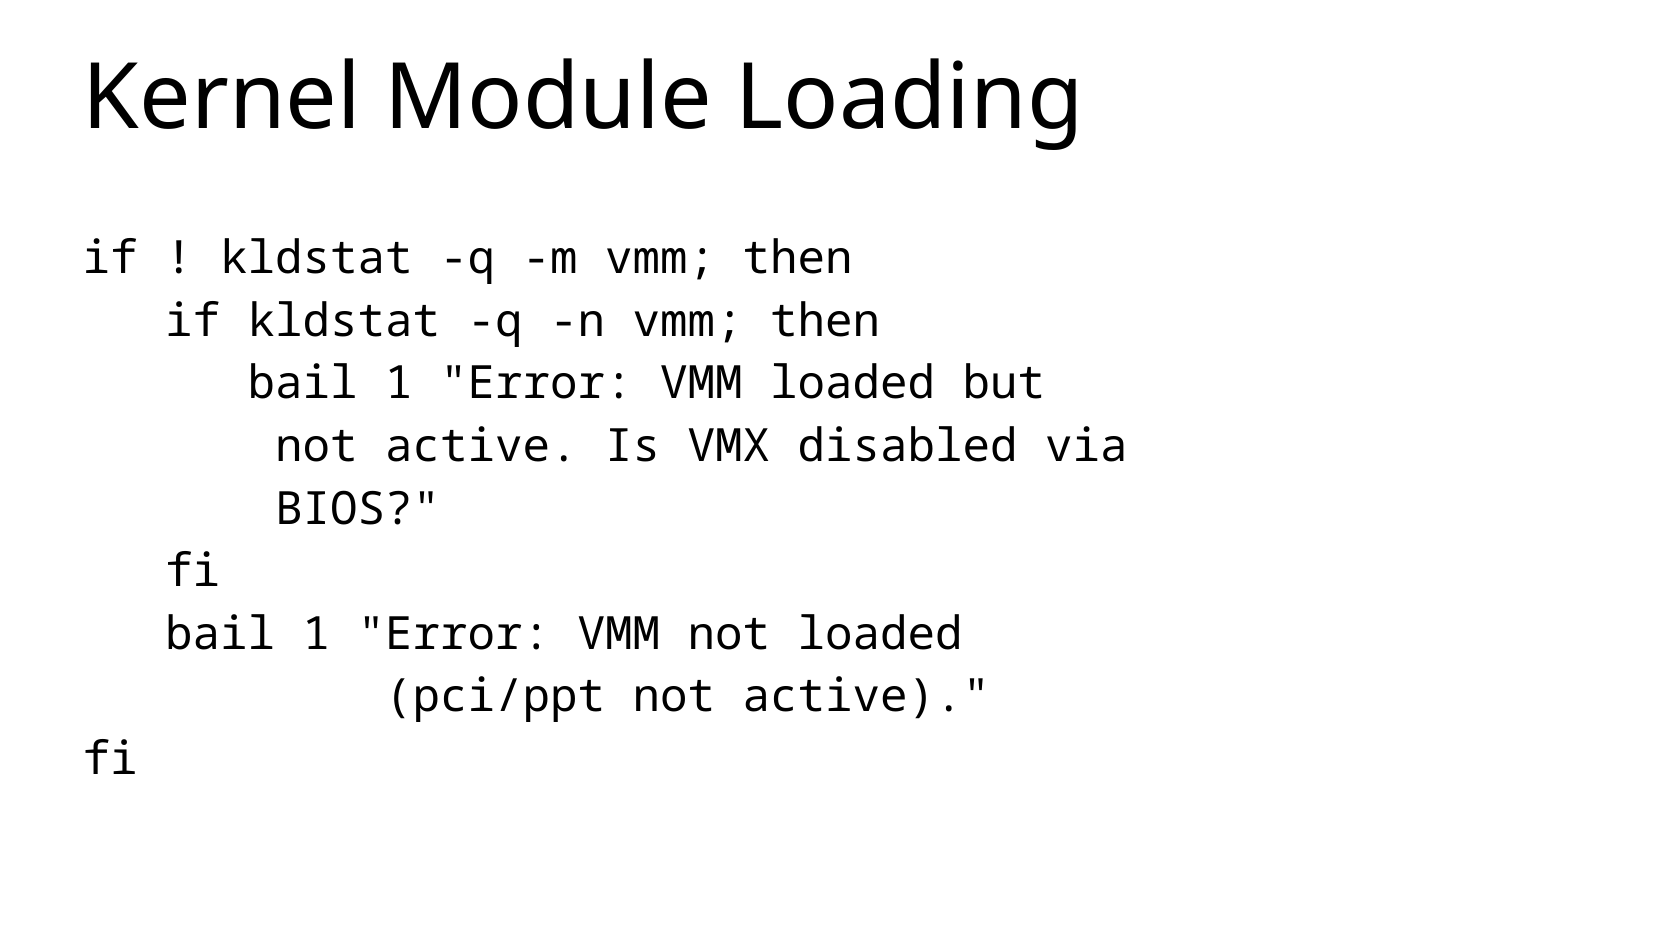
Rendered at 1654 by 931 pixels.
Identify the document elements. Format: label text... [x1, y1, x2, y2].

list if ! kldstat -q -m vmm; then if kldstat -q -n vmm; then bail 1 "Error: VMM loaded but not active. Is VMX disabled via BIOS?" fi bail 1 "Error: VMM not loaded (pci/ppt not active)." fi [82, 224, 1571, 825]
title Kernel Module Loading [82, 37, 1571, 150]
